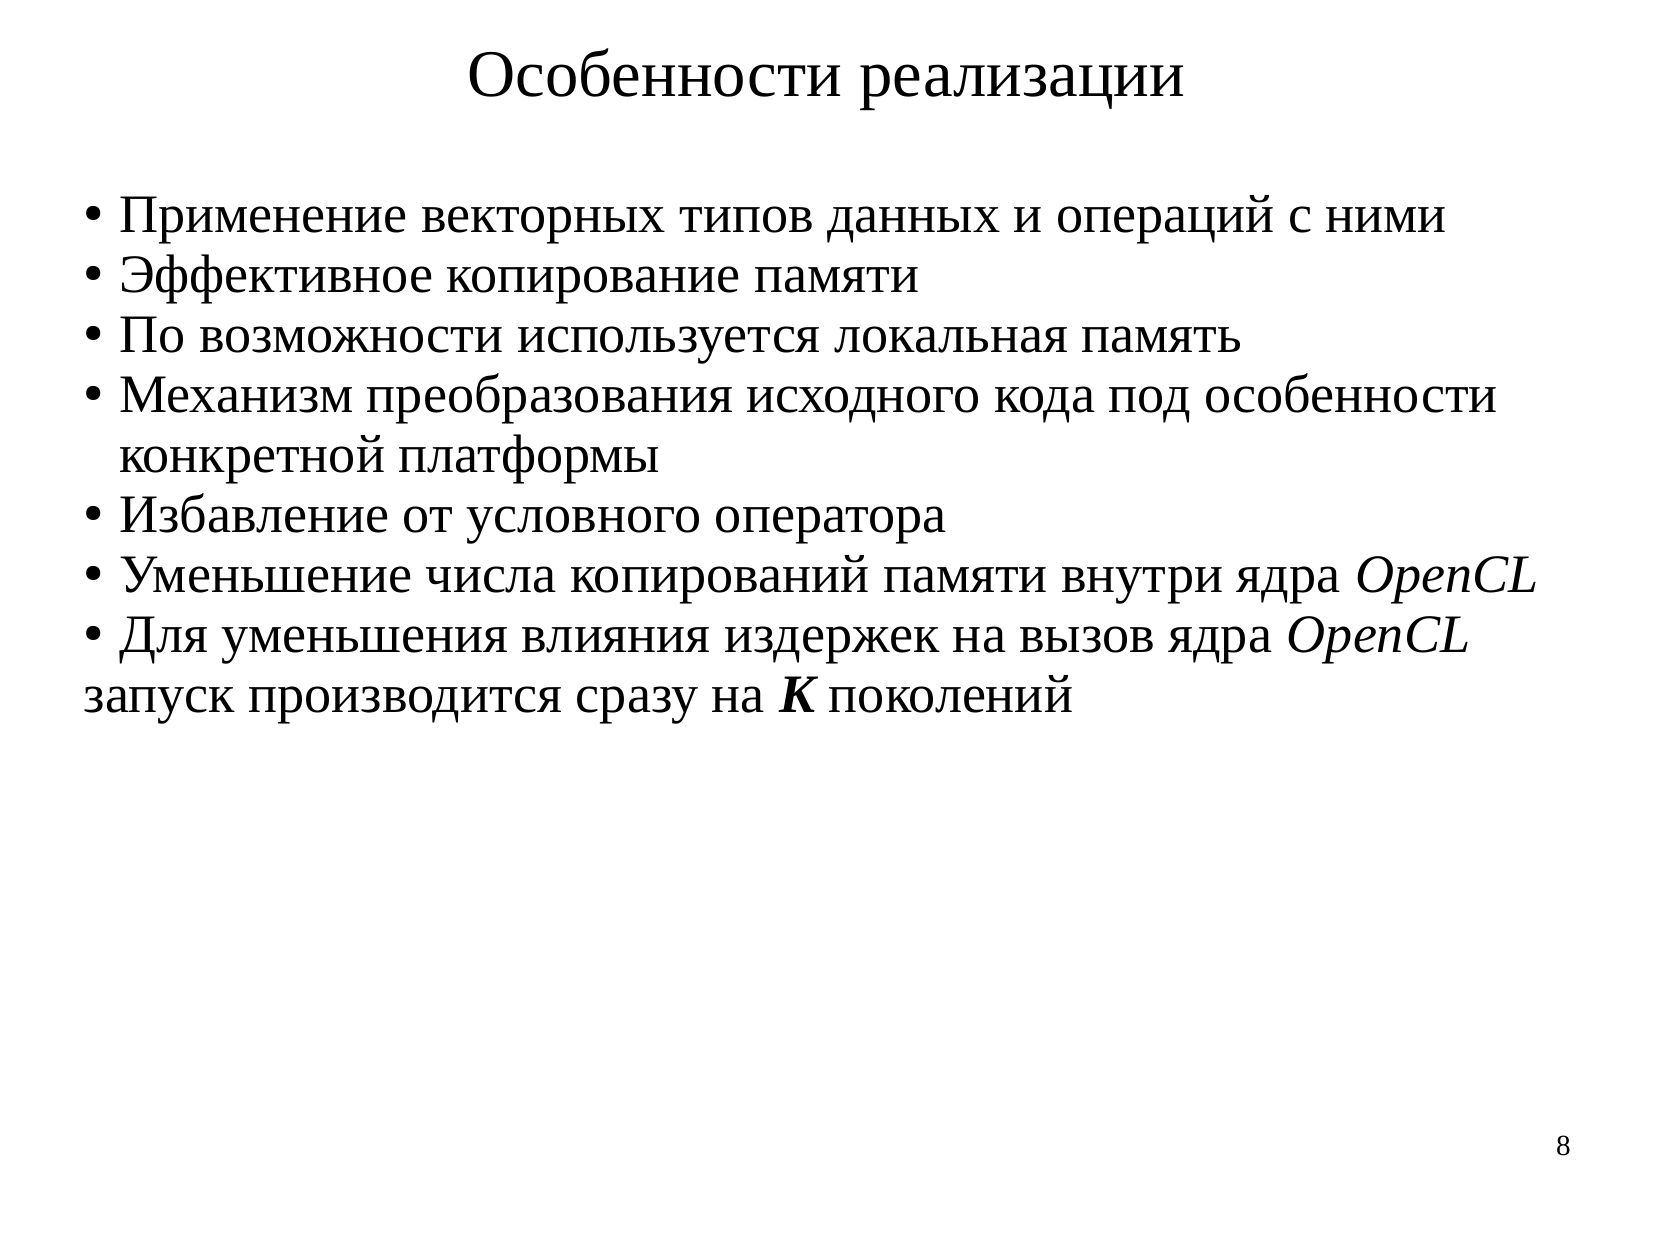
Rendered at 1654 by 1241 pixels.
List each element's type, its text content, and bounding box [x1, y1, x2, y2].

text_box Применение векторных типов данных и операций с ними Эффективное копирование памяти По возможности используется локальная память Механизм преобразования исходного кода под особенности конкретной платформы Избавление от условного оператора Уменьшение числа копирований памяти внутри ядра OpenCL Для уменьшения влияния издержек на вызов ядра OpenCL запуск производится сразу на K поколений [68, 177, 1555, 803]
text_box Особенности реализации [452, 29, 1202, 119]
